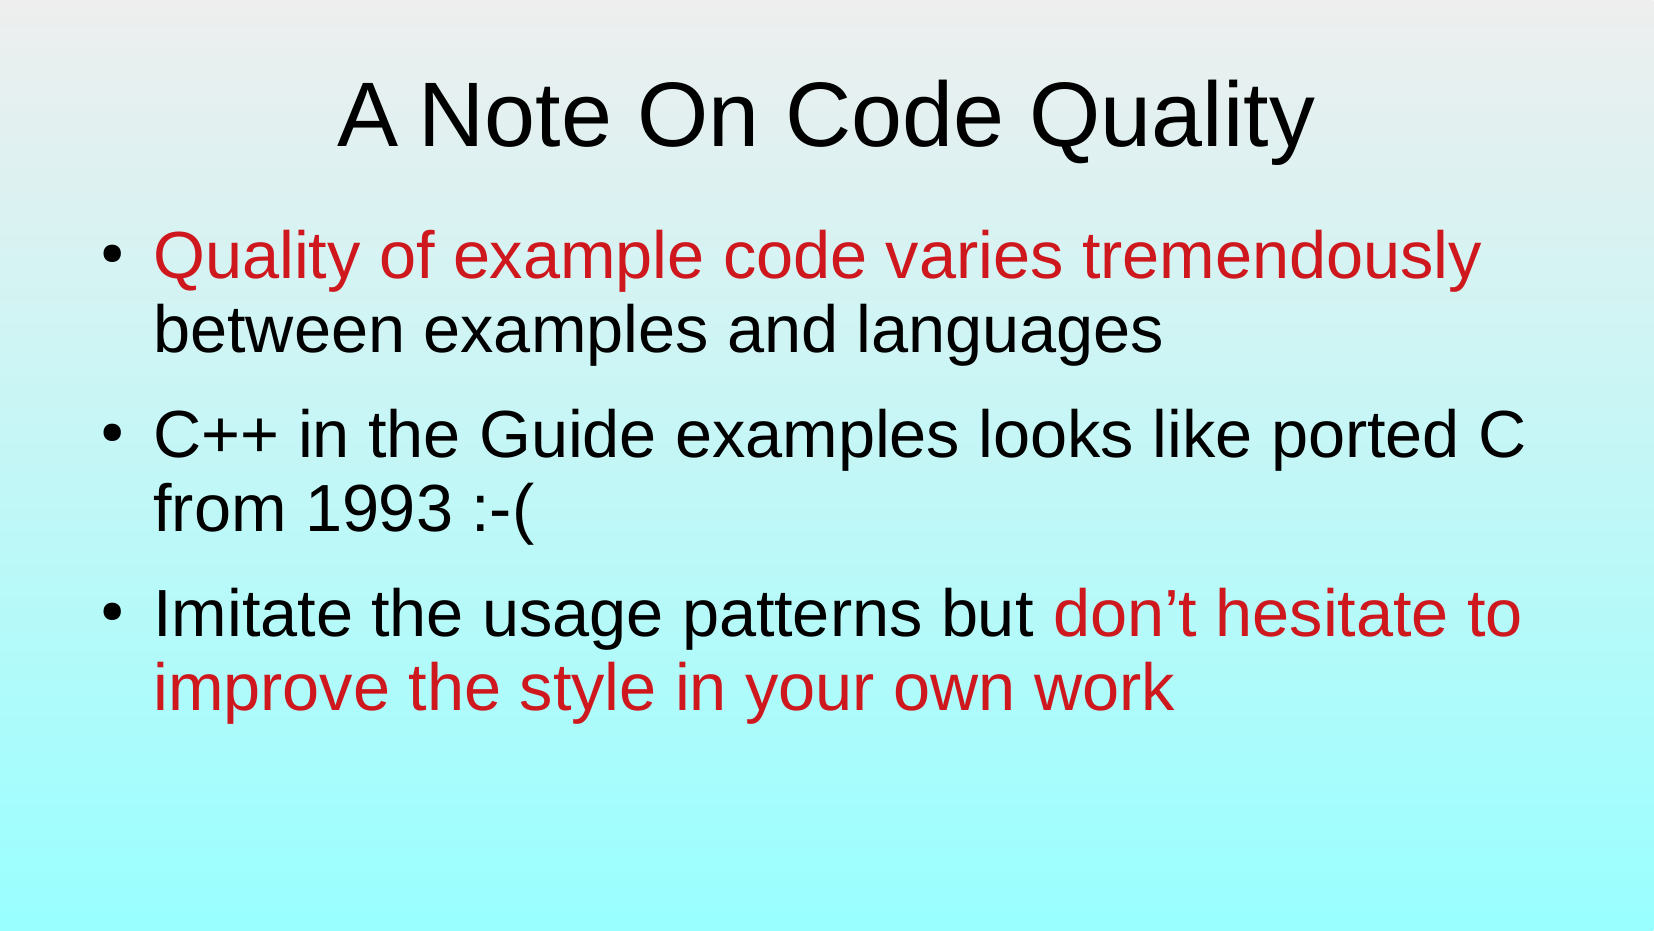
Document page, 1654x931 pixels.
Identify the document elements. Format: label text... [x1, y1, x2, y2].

title A Note On Code Quality [82, 37, 1571, 193]
list Quality of example code varies tremendously between examples and languages C++ in the Guide examples looks like ported C from 1993 :-( Imitate the usage patterns but don’t hesitate to improve the style in your own work [82, 217, 1571, 758]
